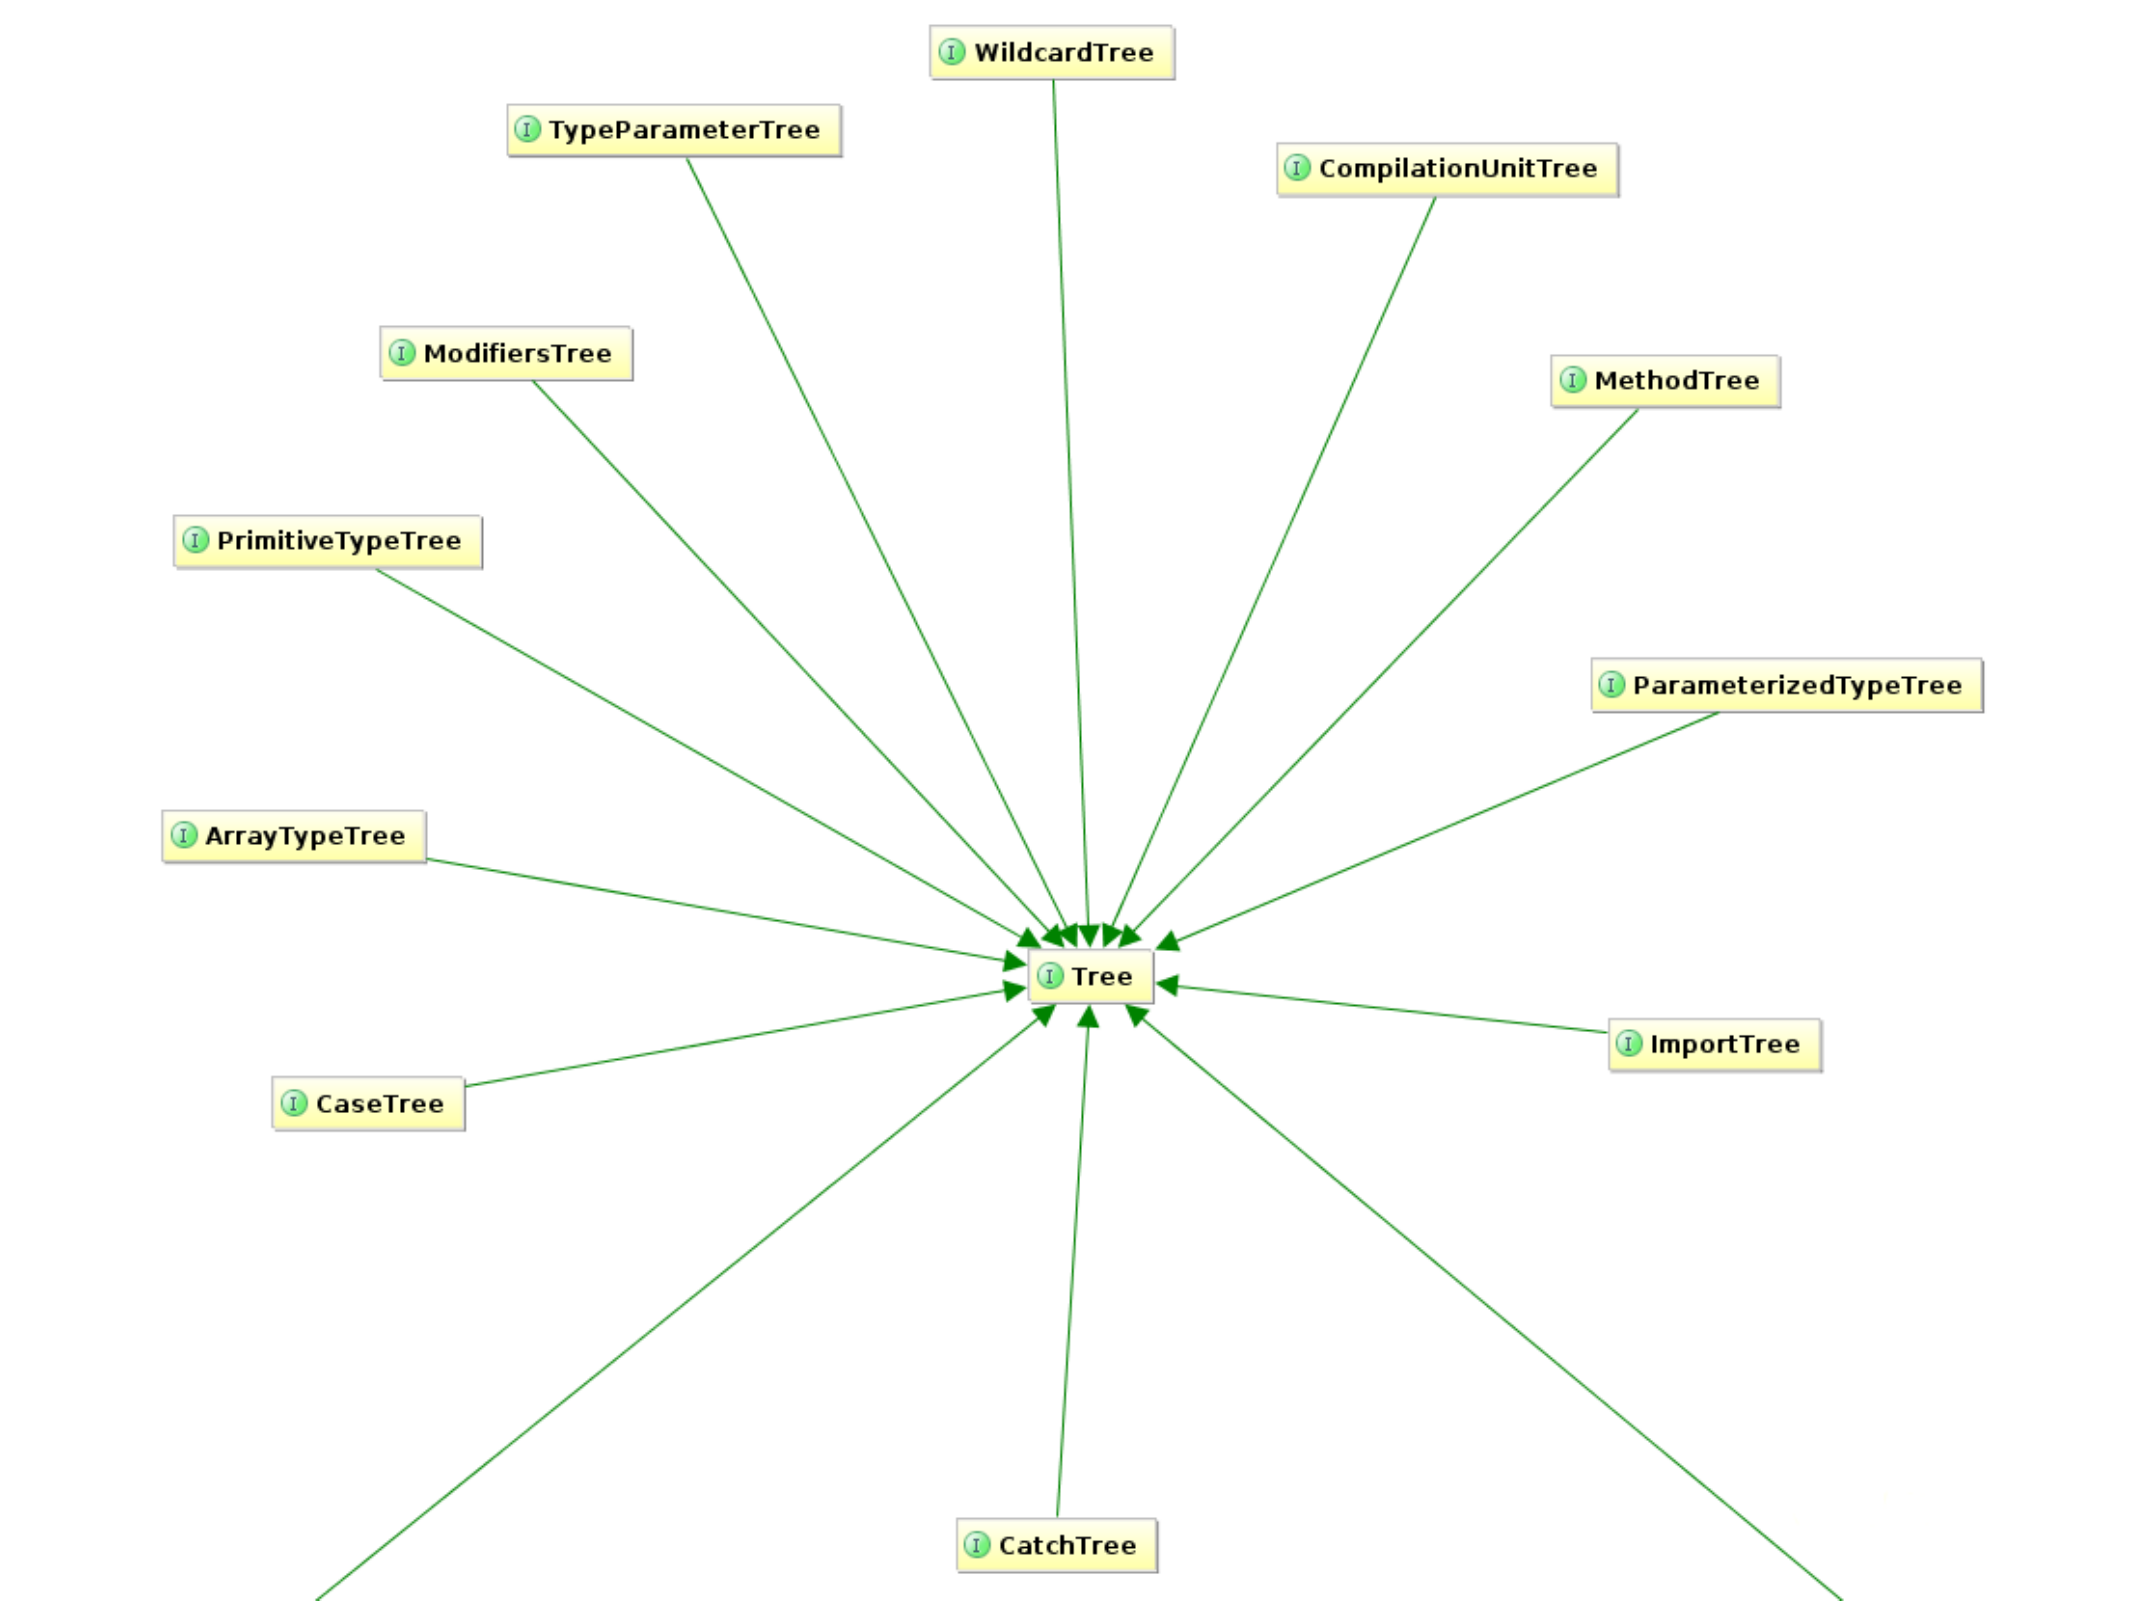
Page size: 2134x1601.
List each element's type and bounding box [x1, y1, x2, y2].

picture [127, 0, 2006, 1601]
